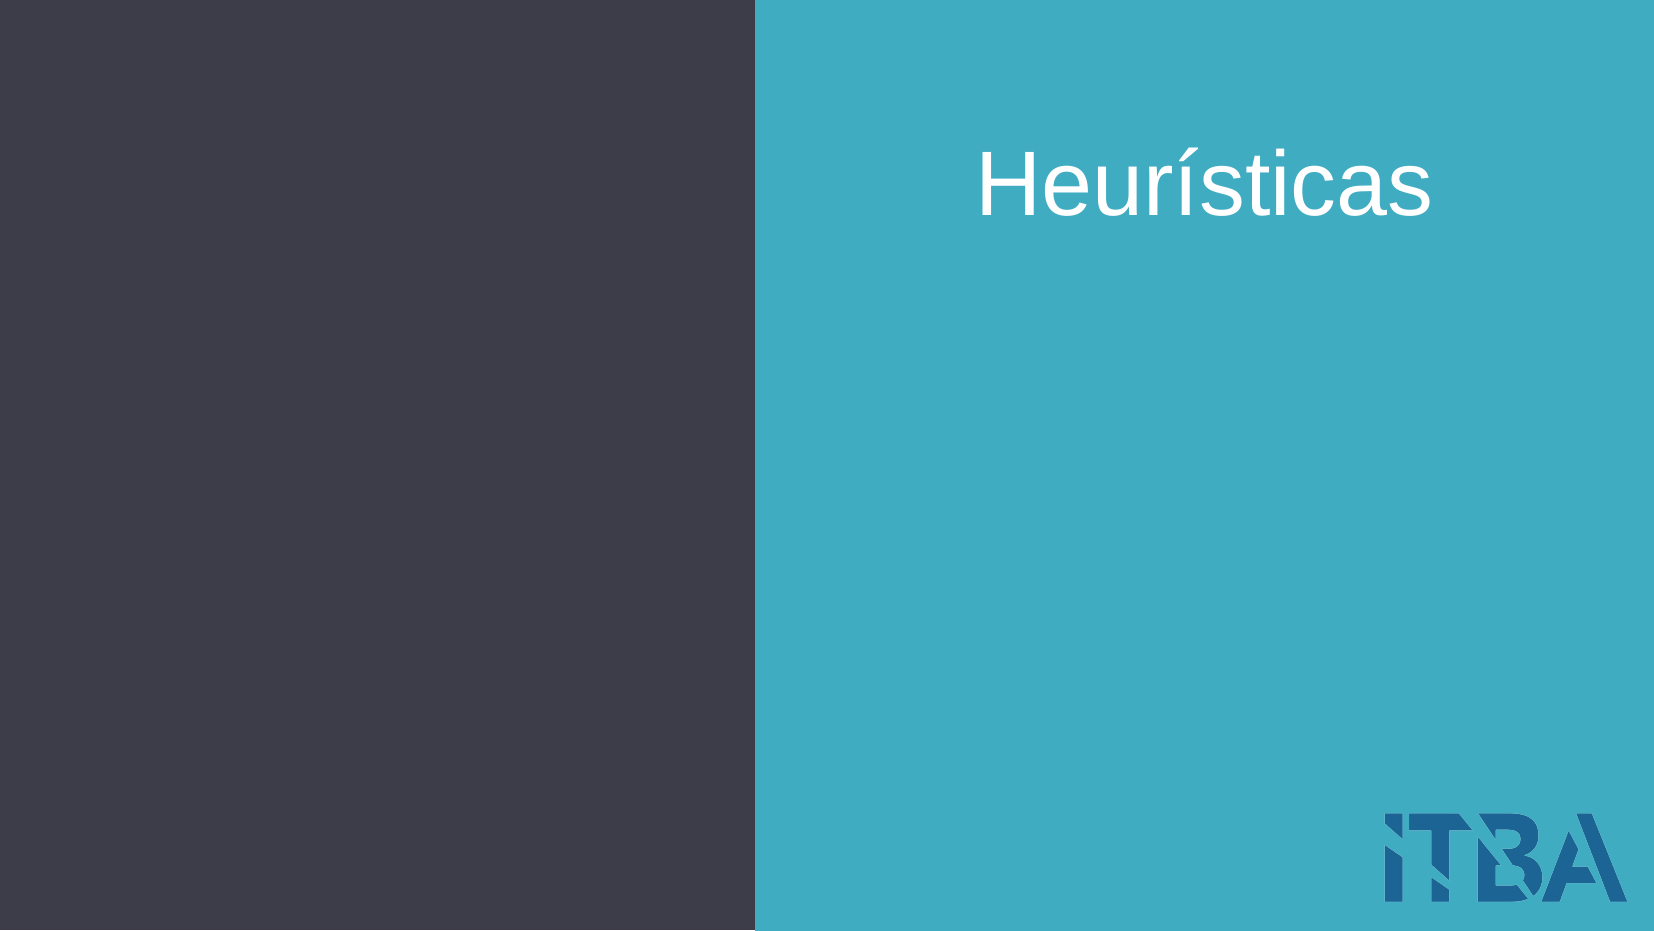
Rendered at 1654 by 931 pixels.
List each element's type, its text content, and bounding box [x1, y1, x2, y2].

picture [1358, 779, 1654, 931]
title Heurísticas [868, 106, 1542, 262]
text_box [755, 0, 1654, 931]
